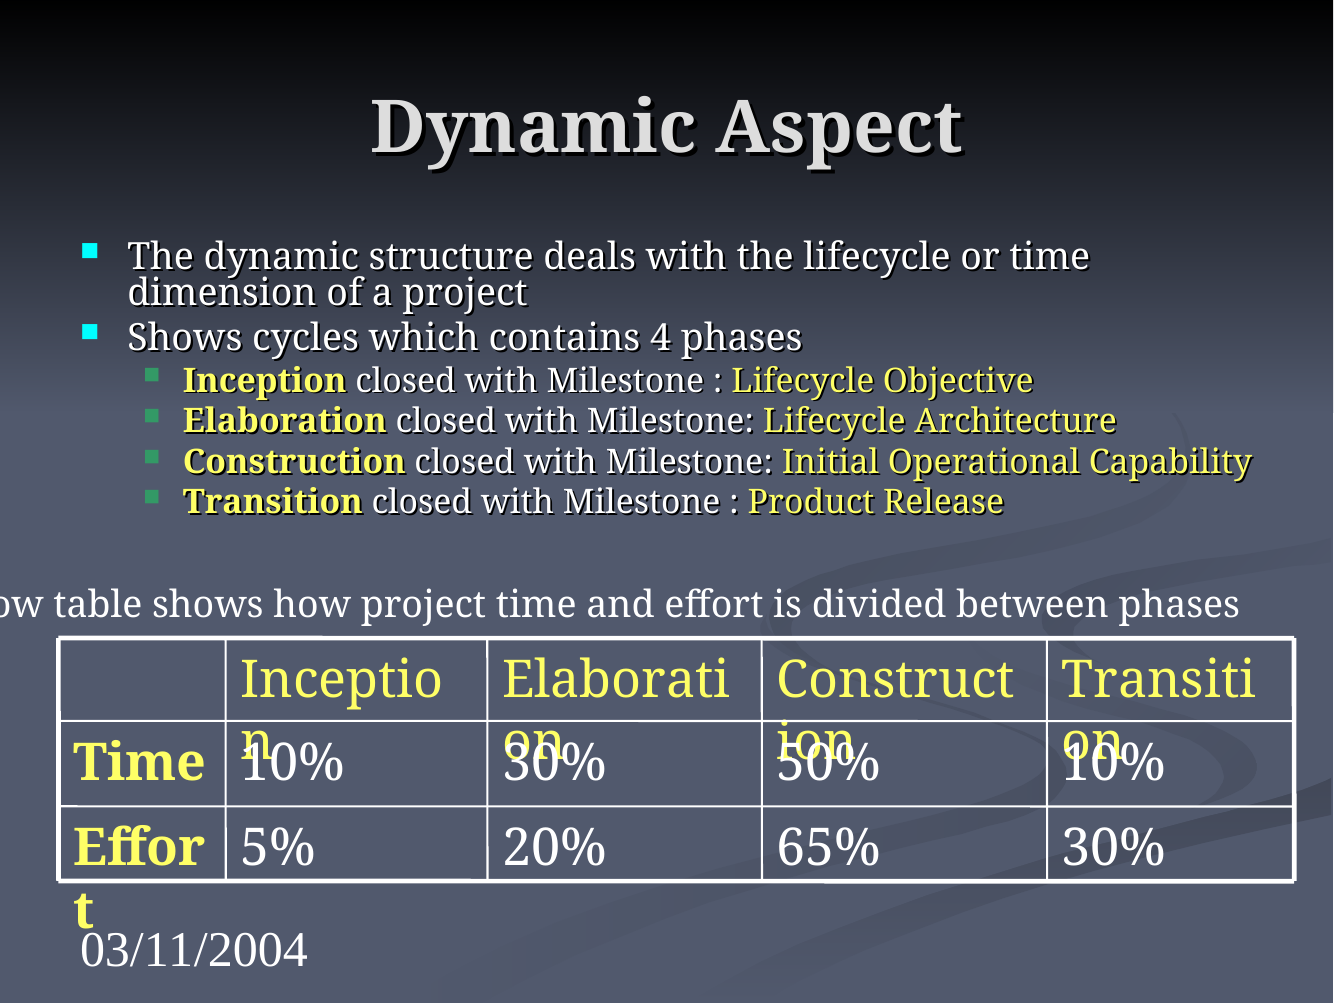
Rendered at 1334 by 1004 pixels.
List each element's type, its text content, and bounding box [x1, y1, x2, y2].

text_box Transition [1048, 641, 1291, 720]
text_box Time [61, 722, 224, 805]
text_box Effort [61, 808, 224, 878]
text_box 20% [489, 808, 760, 878]
text_box Inception [227, 641, 486, 719]
text_box Elaboration [489, 641, 760, 719]
title Dynamic Aspect [66, 40, 1267, 208]
text_box Construction [763, 641, 1045, 720]
text_box 65% [763, 808, 1046, 878]
text_box 50% [763, 723, 1045, 805]
text_box Below table shows how project time and effort is divided between phases [0, 572, 1257, 633]
text_box 10% [227, 722, 486, 805]
text_box 5% [227, 808, 486, 878]
list The dynamic structure deals with the lifecycle or time dimension of a project Shows cycles which contains 4 phases Inception closed with Milestone : Lifecycle Objective Elaboration closed with Milestone: Lifecycle Architecture Construction closed with Milestone: Initial Operational Capability Transition closed with Milestone : Product Release [66, 234, 1267, 553]
text_box 10% [1048, 723, 1291, 805]
text_box 30% [489, 722, 760, 805]
text_box 30% [1049, 808, 1291, 878]
